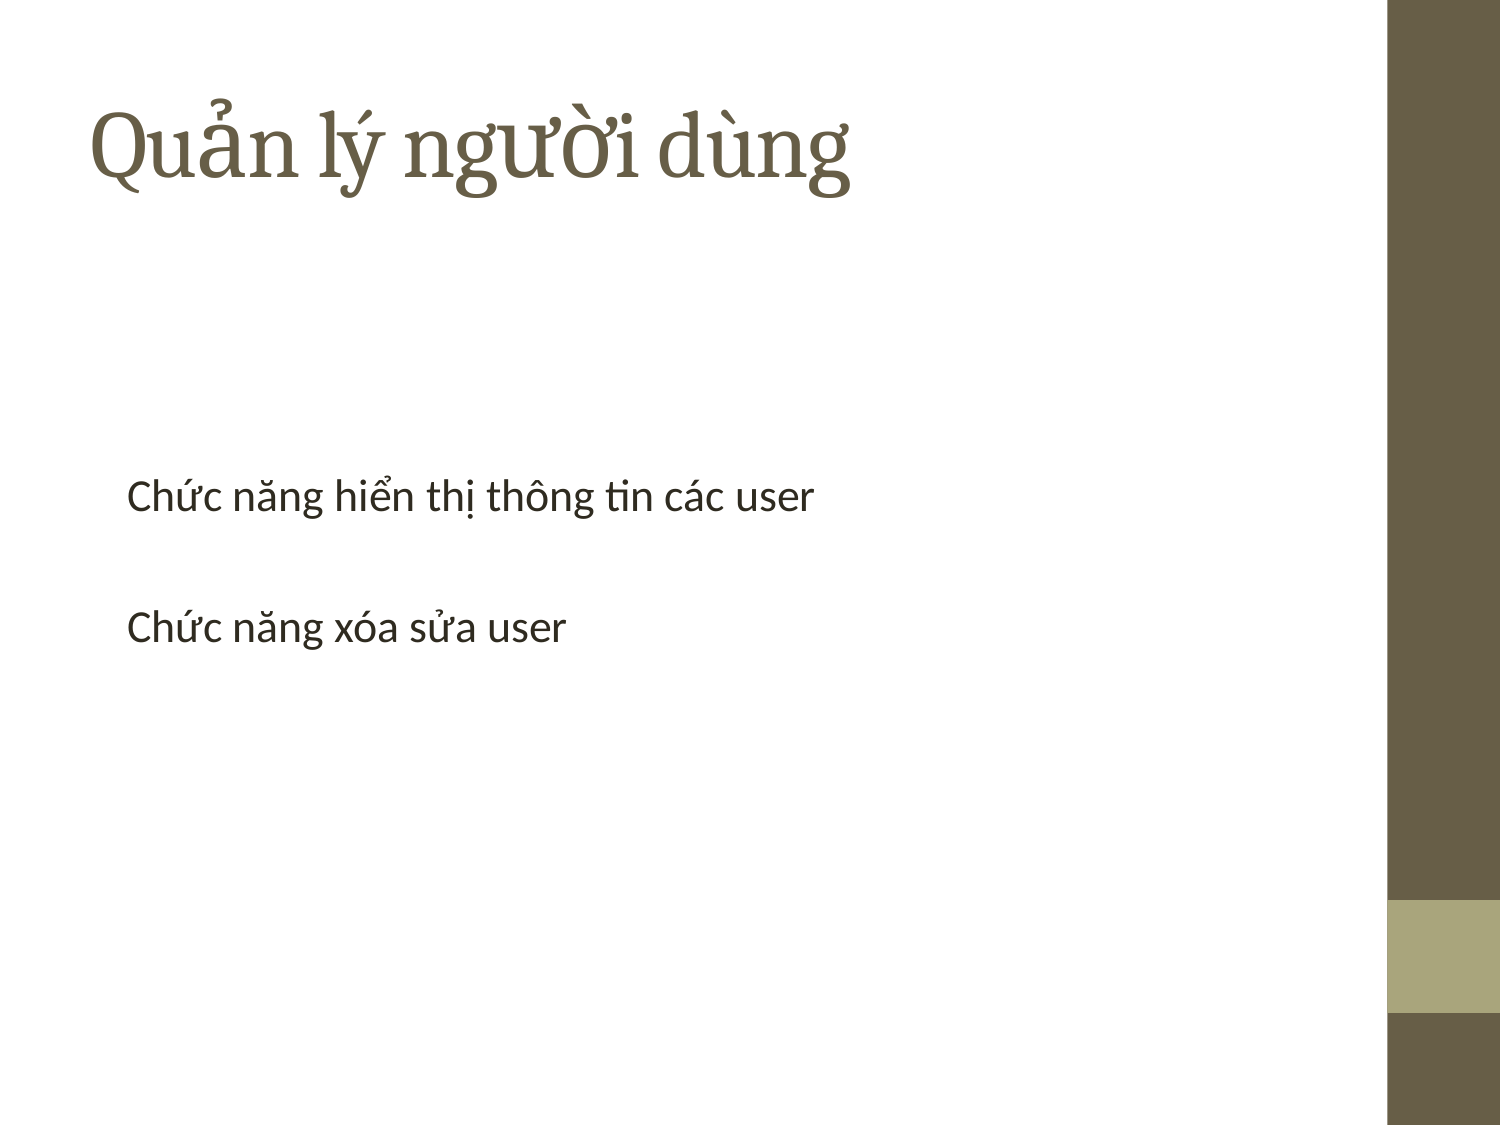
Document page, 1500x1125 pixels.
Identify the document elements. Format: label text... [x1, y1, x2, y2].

title Quản lý người dùng [75, 45, 1326, 233]
list Chức năng hiển thị thông tin các user Chức năng xóa sửa user [75, 262, 1326, 1051]
